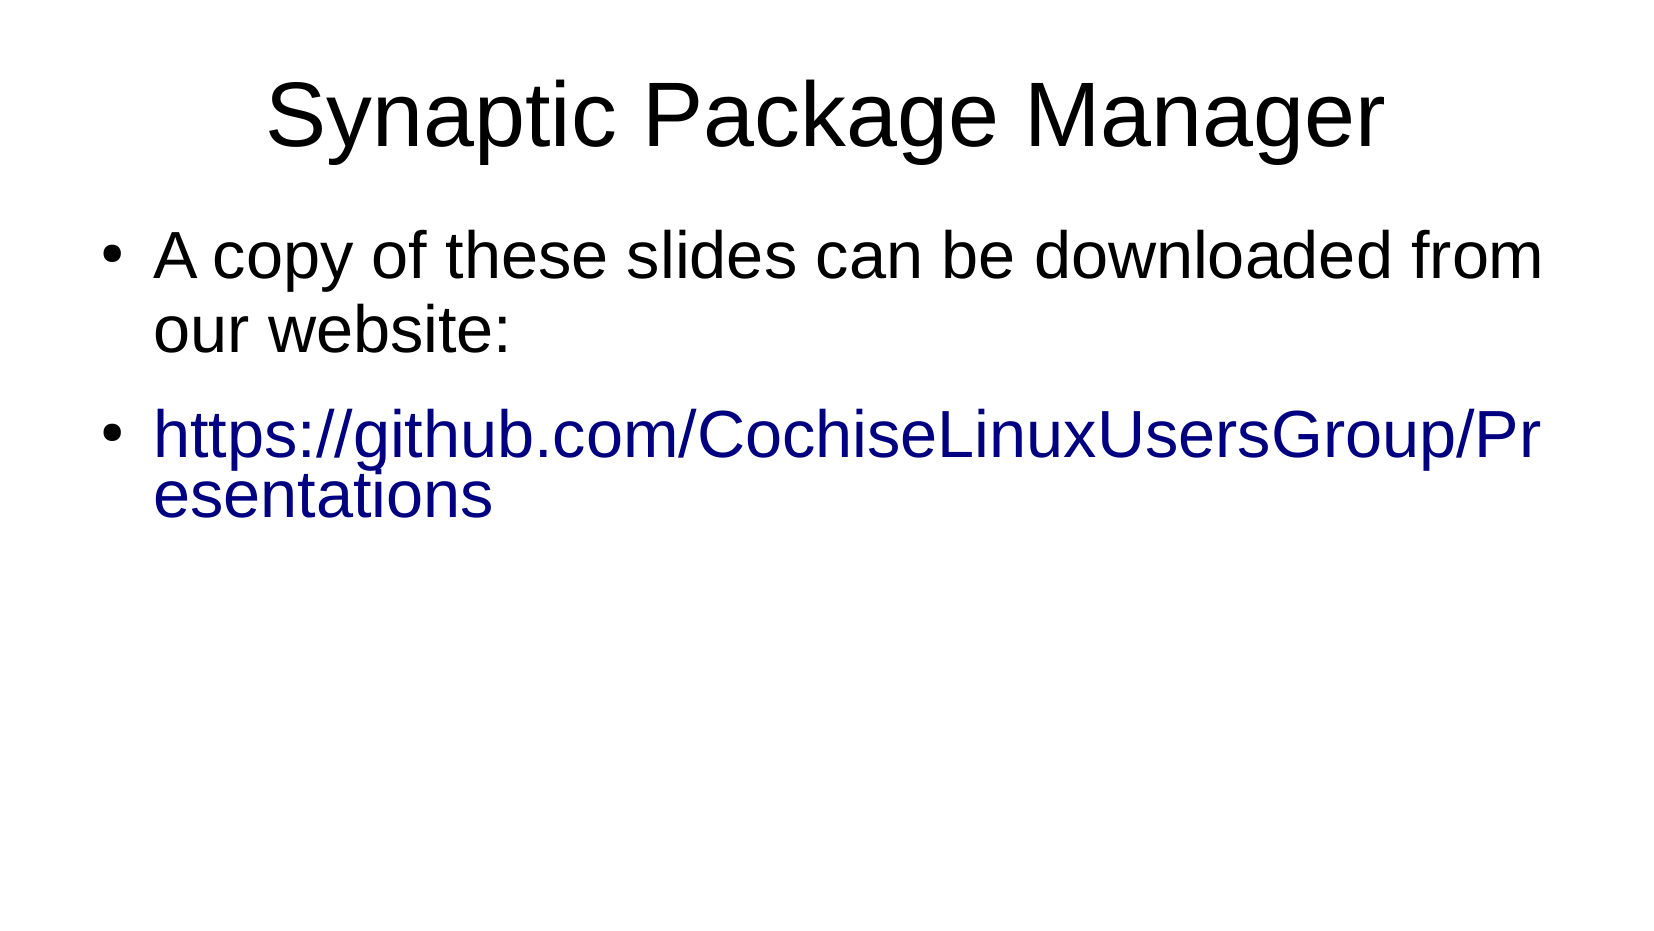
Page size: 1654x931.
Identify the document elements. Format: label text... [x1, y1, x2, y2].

title Synaptic Package Manager [82, 37, 1571, 193]
list A copy of these slides can be downloaded from our website: https://github.com/CochiseLinuxUsersGroup/Presentations [82, 217, 1571, 758]
